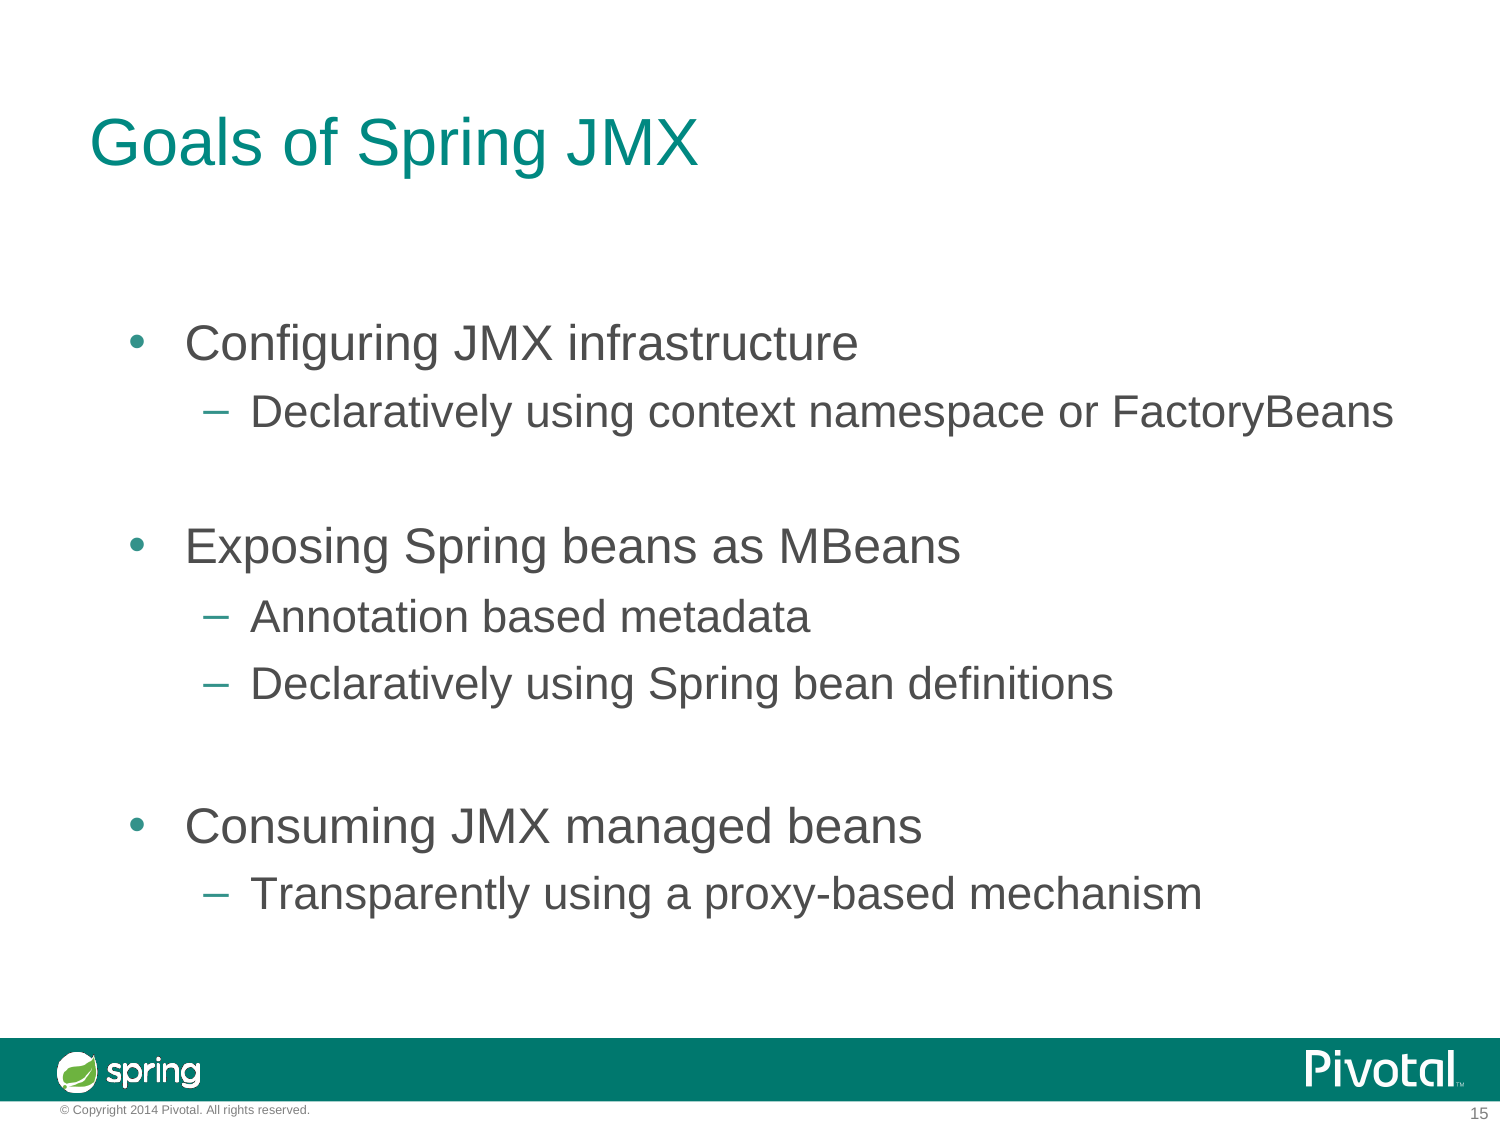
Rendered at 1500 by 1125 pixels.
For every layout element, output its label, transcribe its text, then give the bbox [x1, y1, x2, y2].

list Configuring JMX infrastructure Declaratively using context namespace or FactoryBeans Exposing Spring beans as MBeans Annotation based metadata Declaratively using Spring bean definitions Consuming JMX managed beans Transparently using a proxy-based mechanism [113, 303, 1500, 1034]
picture [32, 1041, 210, 1103]
picture [1306, 1050, 1464, 1087]
title Goals of Spring JMX [75, 45, 1426, 233]
